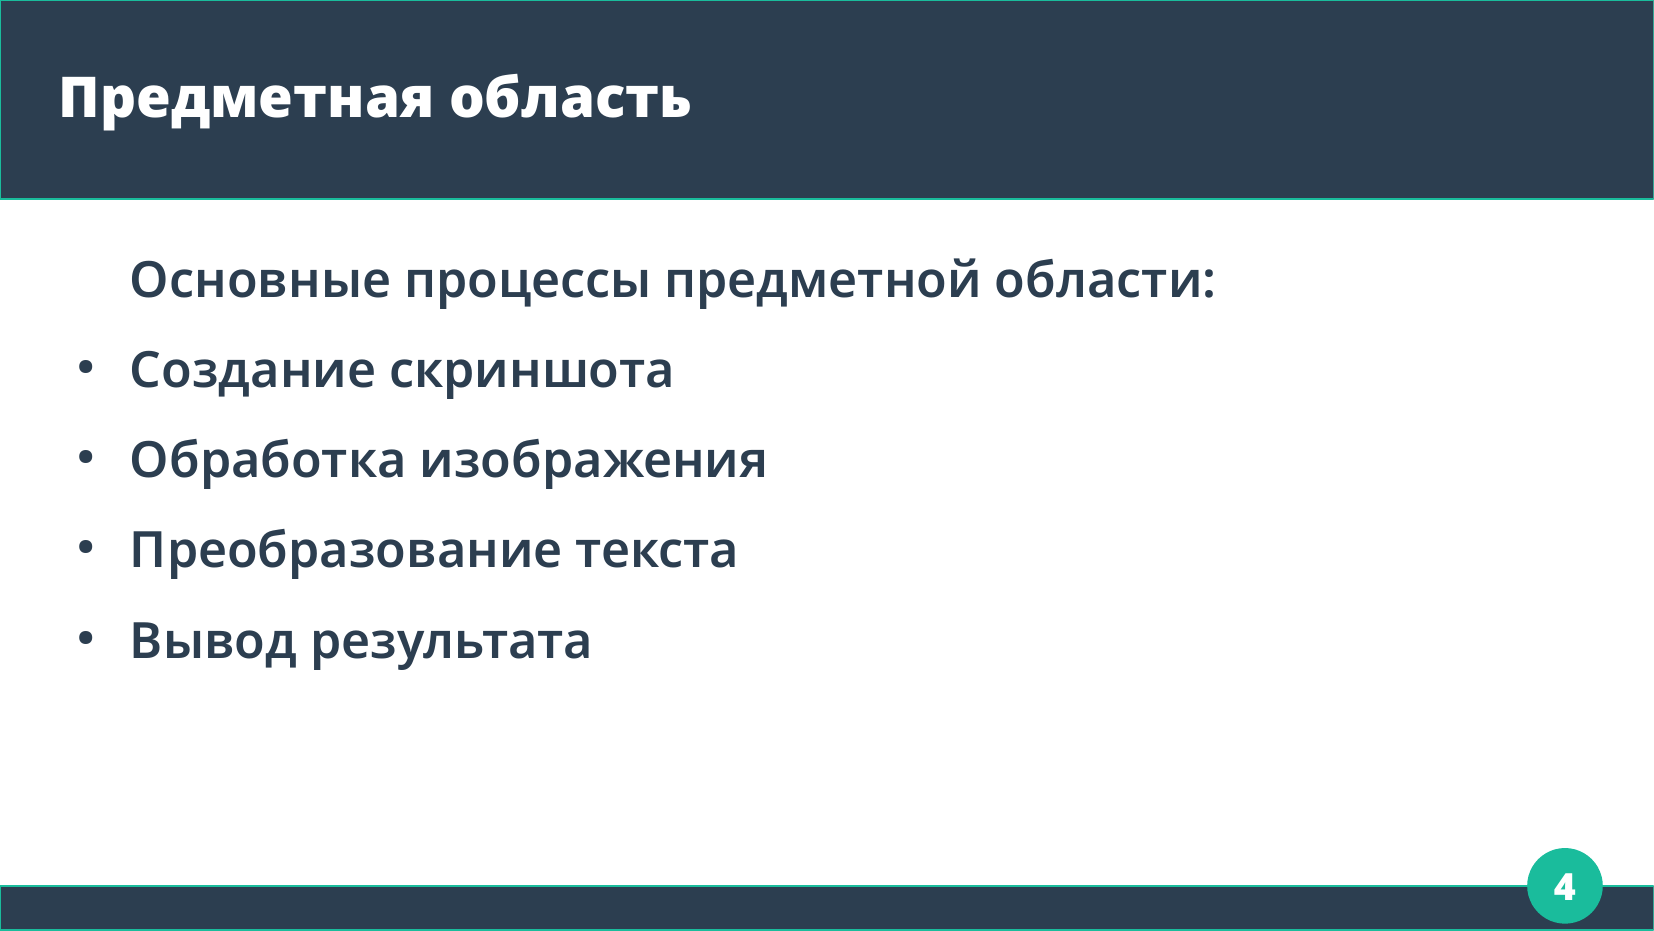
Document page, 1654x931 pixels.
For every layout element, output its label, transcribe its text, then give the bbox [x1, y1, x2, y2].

title Предметная область [59, 37, 1595, 156]
list Основные процессы предметной области: Создание скриншота Обработка изображения Преобразование текста Вывод результата [59, 243, 1595, 864]
